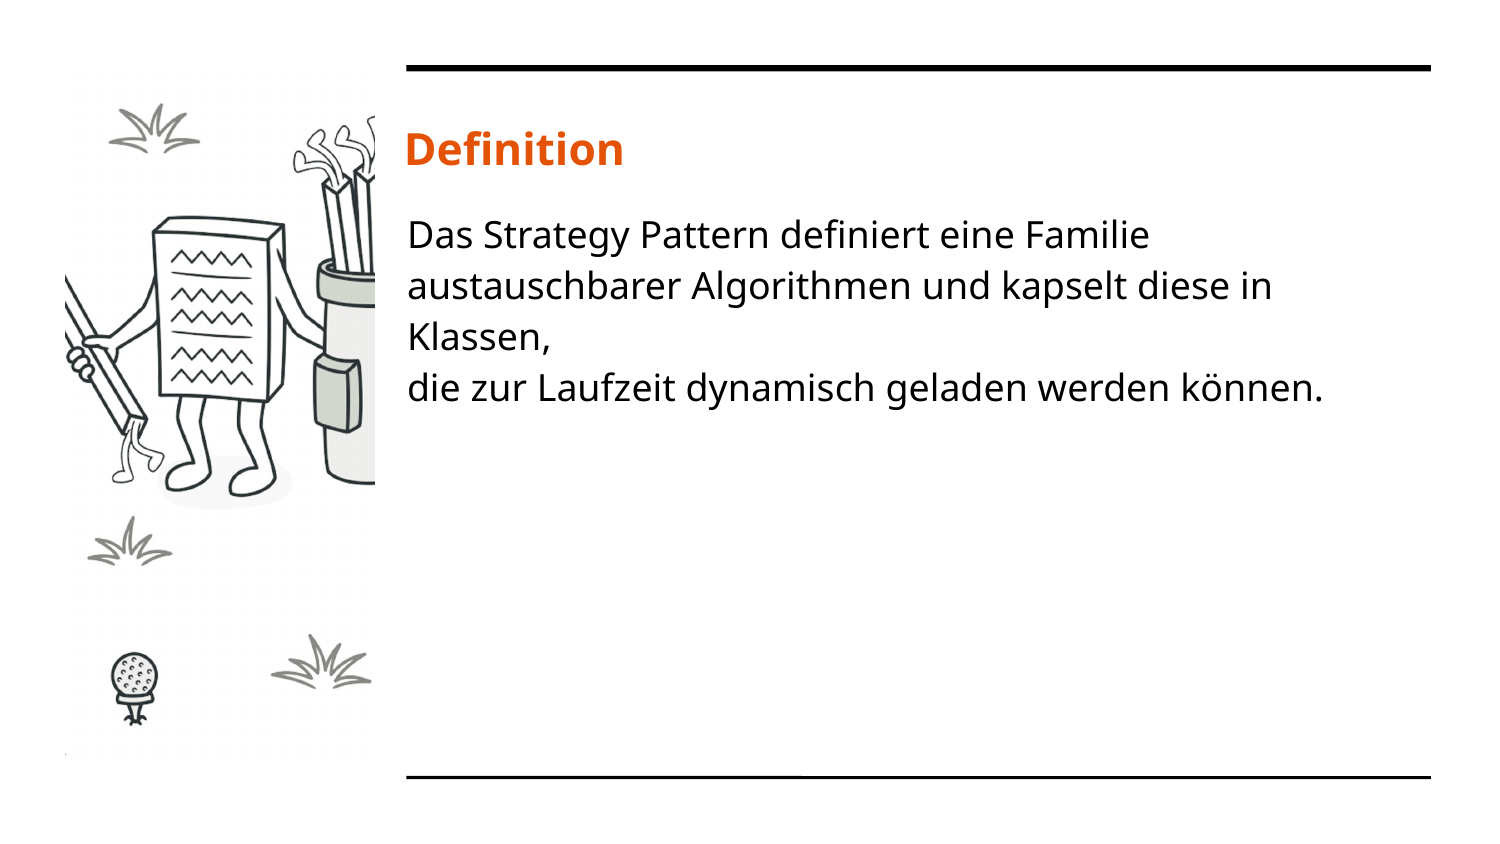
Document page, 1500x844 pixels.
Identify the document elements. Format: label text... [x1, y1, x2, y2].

subtitle Das Strategy Pattern definiert eine Familie austauschbarer Algorithmen und kapselt diese in Klassen, die zur Laufzeit dynamisch geladen werden können. [392, 193, 1431, 735]
picture [65, 67, 375, 780]
title Definition [389, 103, 1428, 194]
